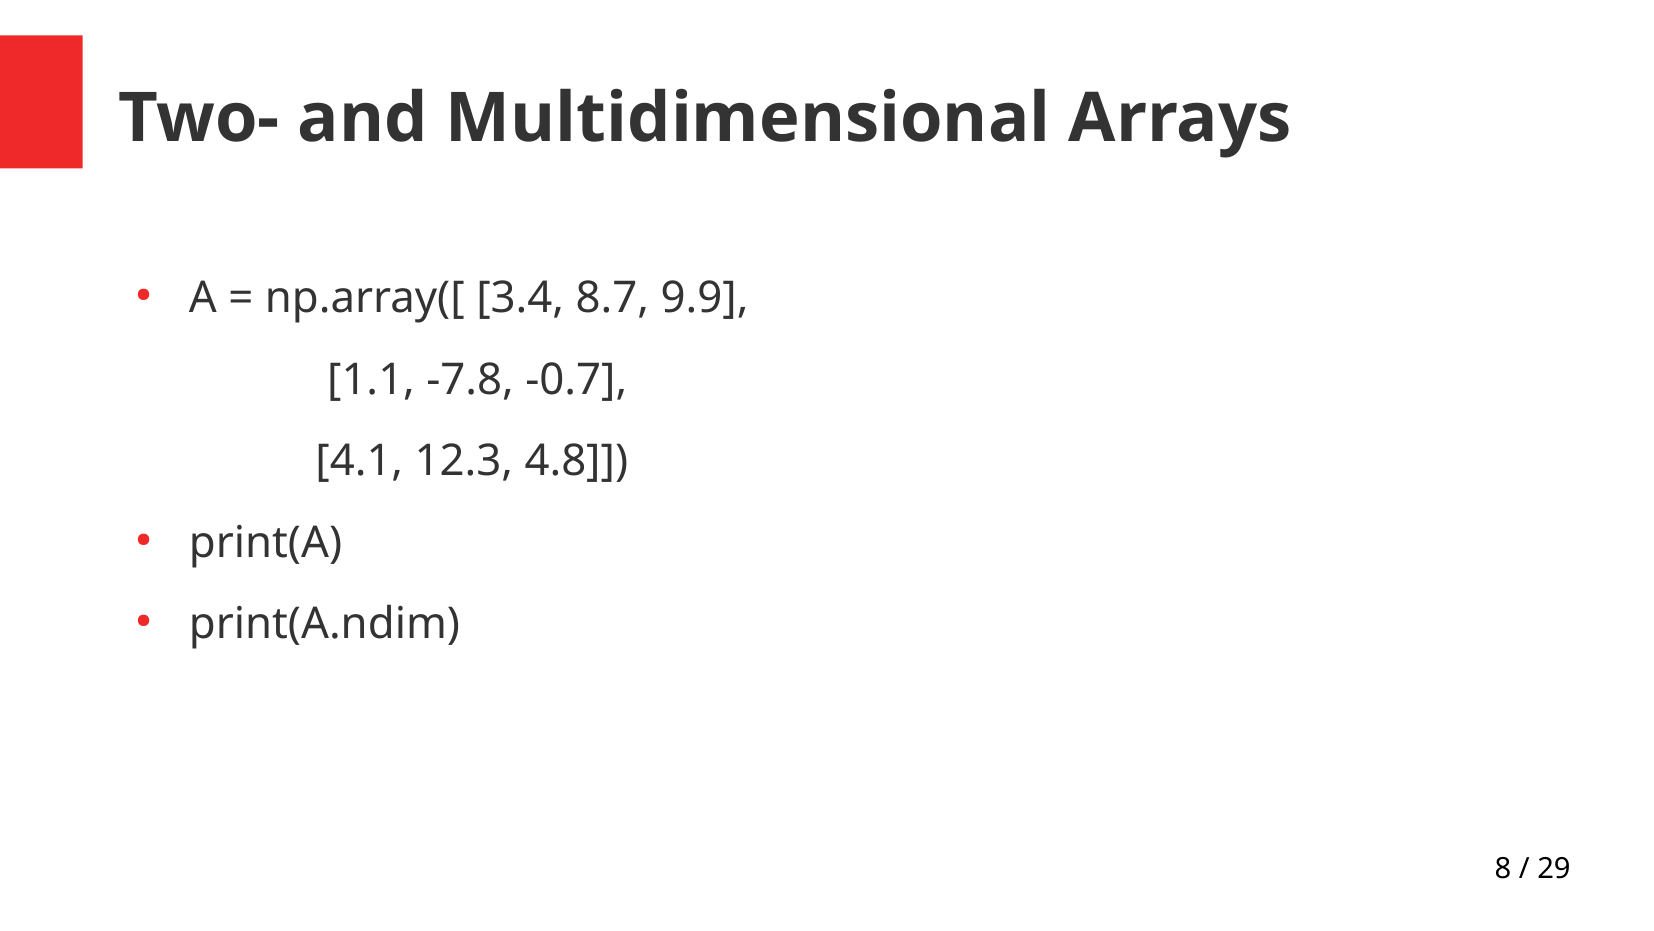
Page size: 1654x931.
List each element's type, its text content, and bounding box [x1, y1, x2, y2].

list A = np.array([ [3.4, 8.7, 9.9], [1.1, -7.8, -0.7], [4.1, 12.3, 4.8]]) print(A) print(A.ndim) [118, 265, 1536, 806]
title Two- and Multidimensional Arrays [118, 37, 1571, 193]
